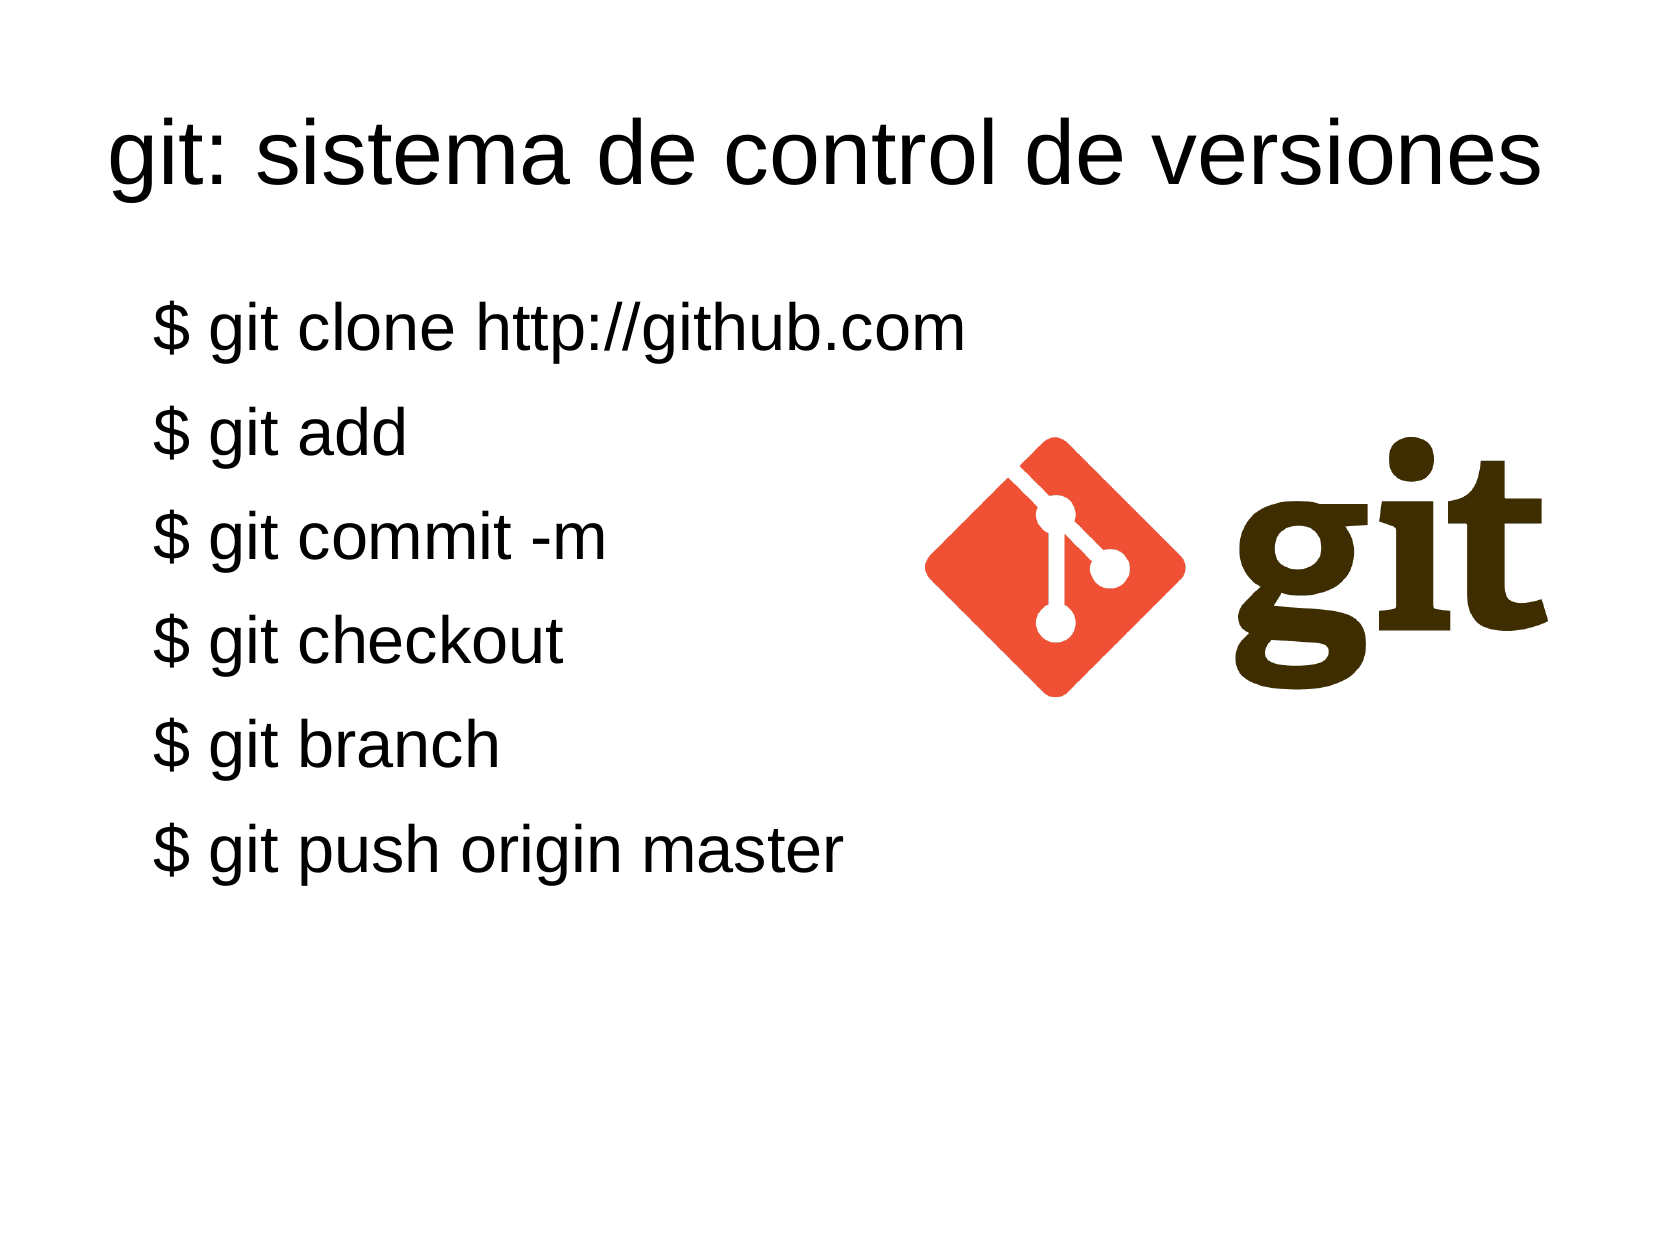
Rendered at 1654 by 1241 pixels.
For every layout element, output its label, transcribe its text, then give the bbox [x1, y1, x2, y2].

title git: sistema de control de versiones [82, 49, 1571, 257]
list $ git clone http://github.com $ git add $ git commit -m $ git checkout $ git branch $ git push origin master [82, 290, 1571, 1010]
picture [925, 437, 1548, 697]
